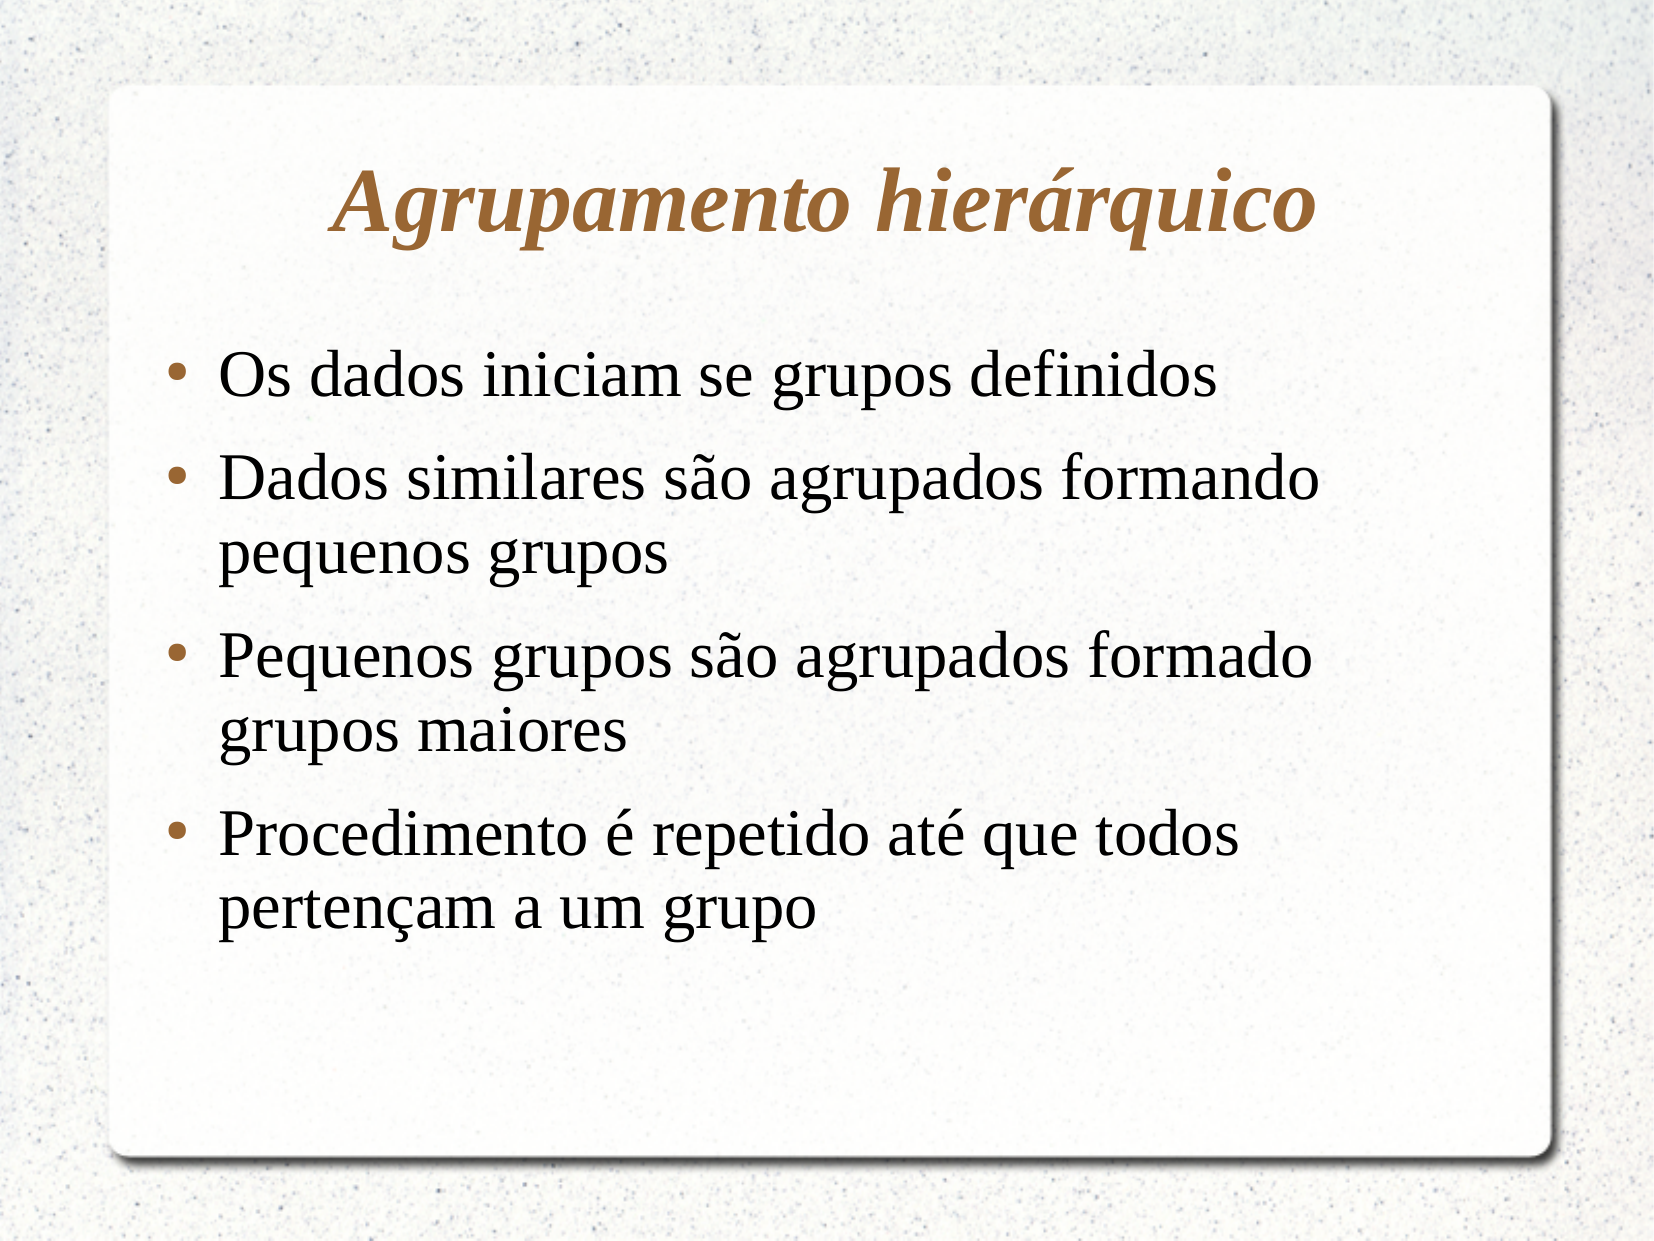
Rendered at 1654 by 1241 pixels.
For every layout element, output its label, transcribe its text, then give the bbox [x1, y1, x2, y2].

picture [0, 0, 1654, 1241]
title Agrupamento hierárquico [118, 96, 1536, 304]
list Os dados iniciam se grupos definidos Dados similares são agrupados formando pequenos grupos Pequenos grupos são agrupados formado grupos maiores Procedimento é repetido até que todos pertençam a um grupo [147, 336, 1506, 1241]
